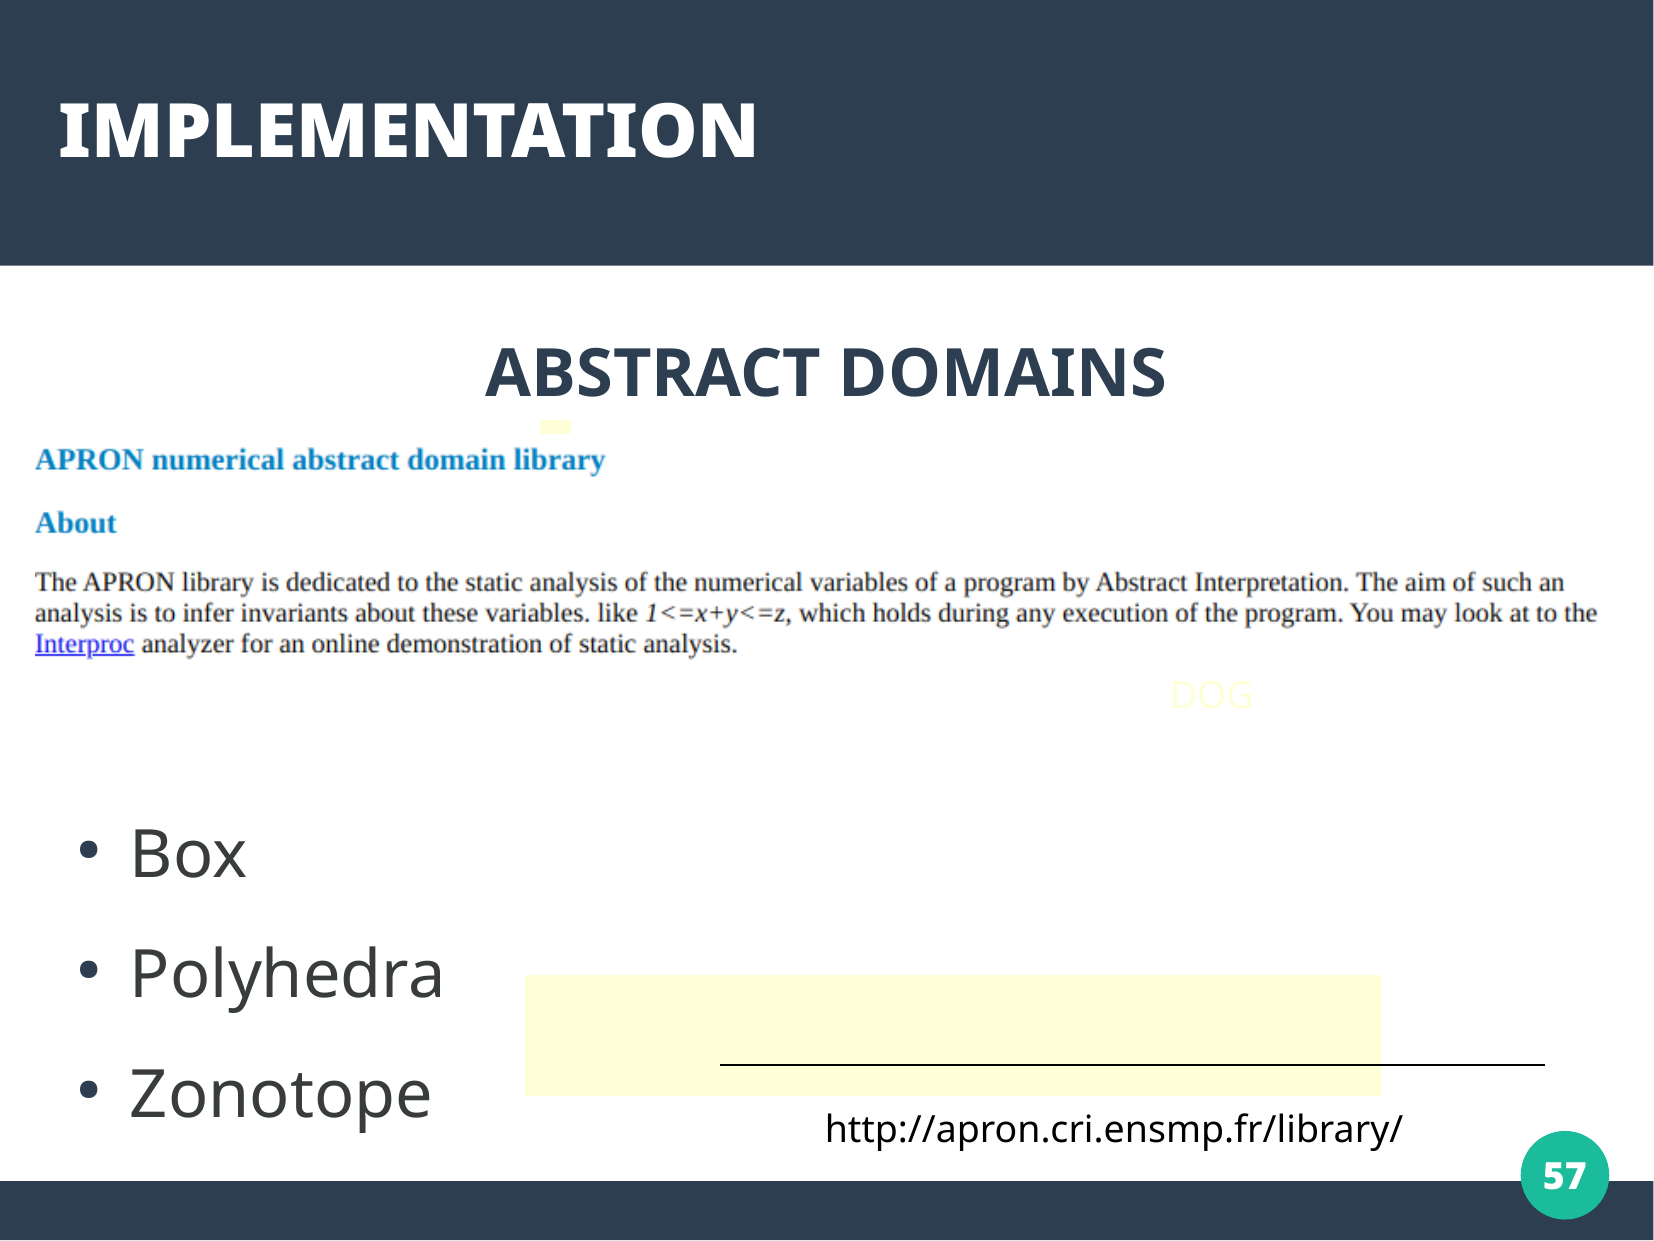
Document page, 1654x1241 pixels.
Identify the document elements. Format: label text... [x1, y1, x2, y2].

list ABSTRACT DOMAINS Box Polyhedra Zonotope [59, 676, 1595, 1152]
text_box http://apron.cri.ensmp.fr/library/ [810, 1095, 1400, 1152]
list ABSTRACT DOMAINS Box Polyhedra Zonotope [59, 324, 1595, 434]
picture [35, 434, 1604, 676]
title IMPLEMENTATION [59, 49, 1595, 207]
